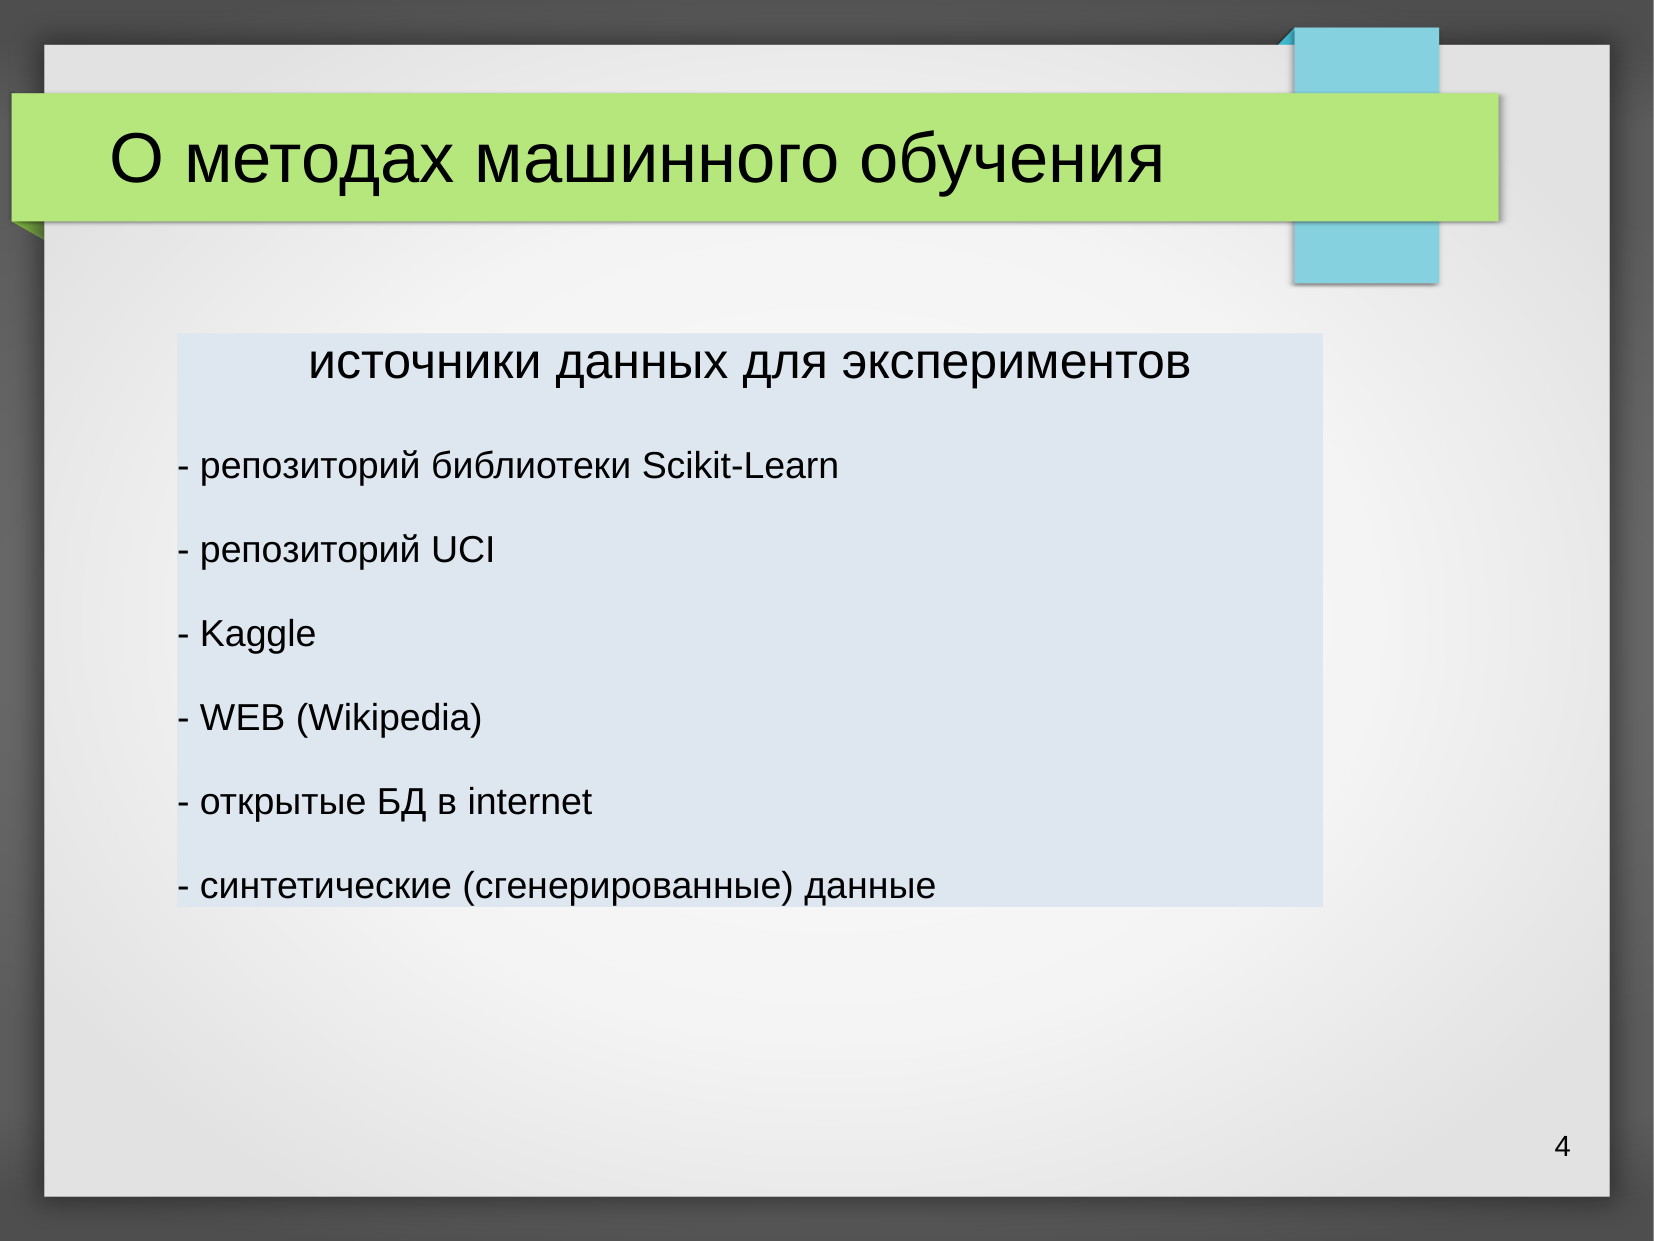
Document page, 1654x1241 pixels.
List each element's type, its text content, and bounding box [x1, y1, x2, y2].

picture [0, 0, 1654, 1241]
title О методах машинного обучения [71, 118, 1205, 199]
subtitle источники данных для экспериментов - репозиторий библиотеки Scikit-Learn - репозиторий UCI - Kaggle - WEB (Wikipedia) - открытые БД в internet - синтетические (сгенерированные) данные [177, 333, 1323, 907]
